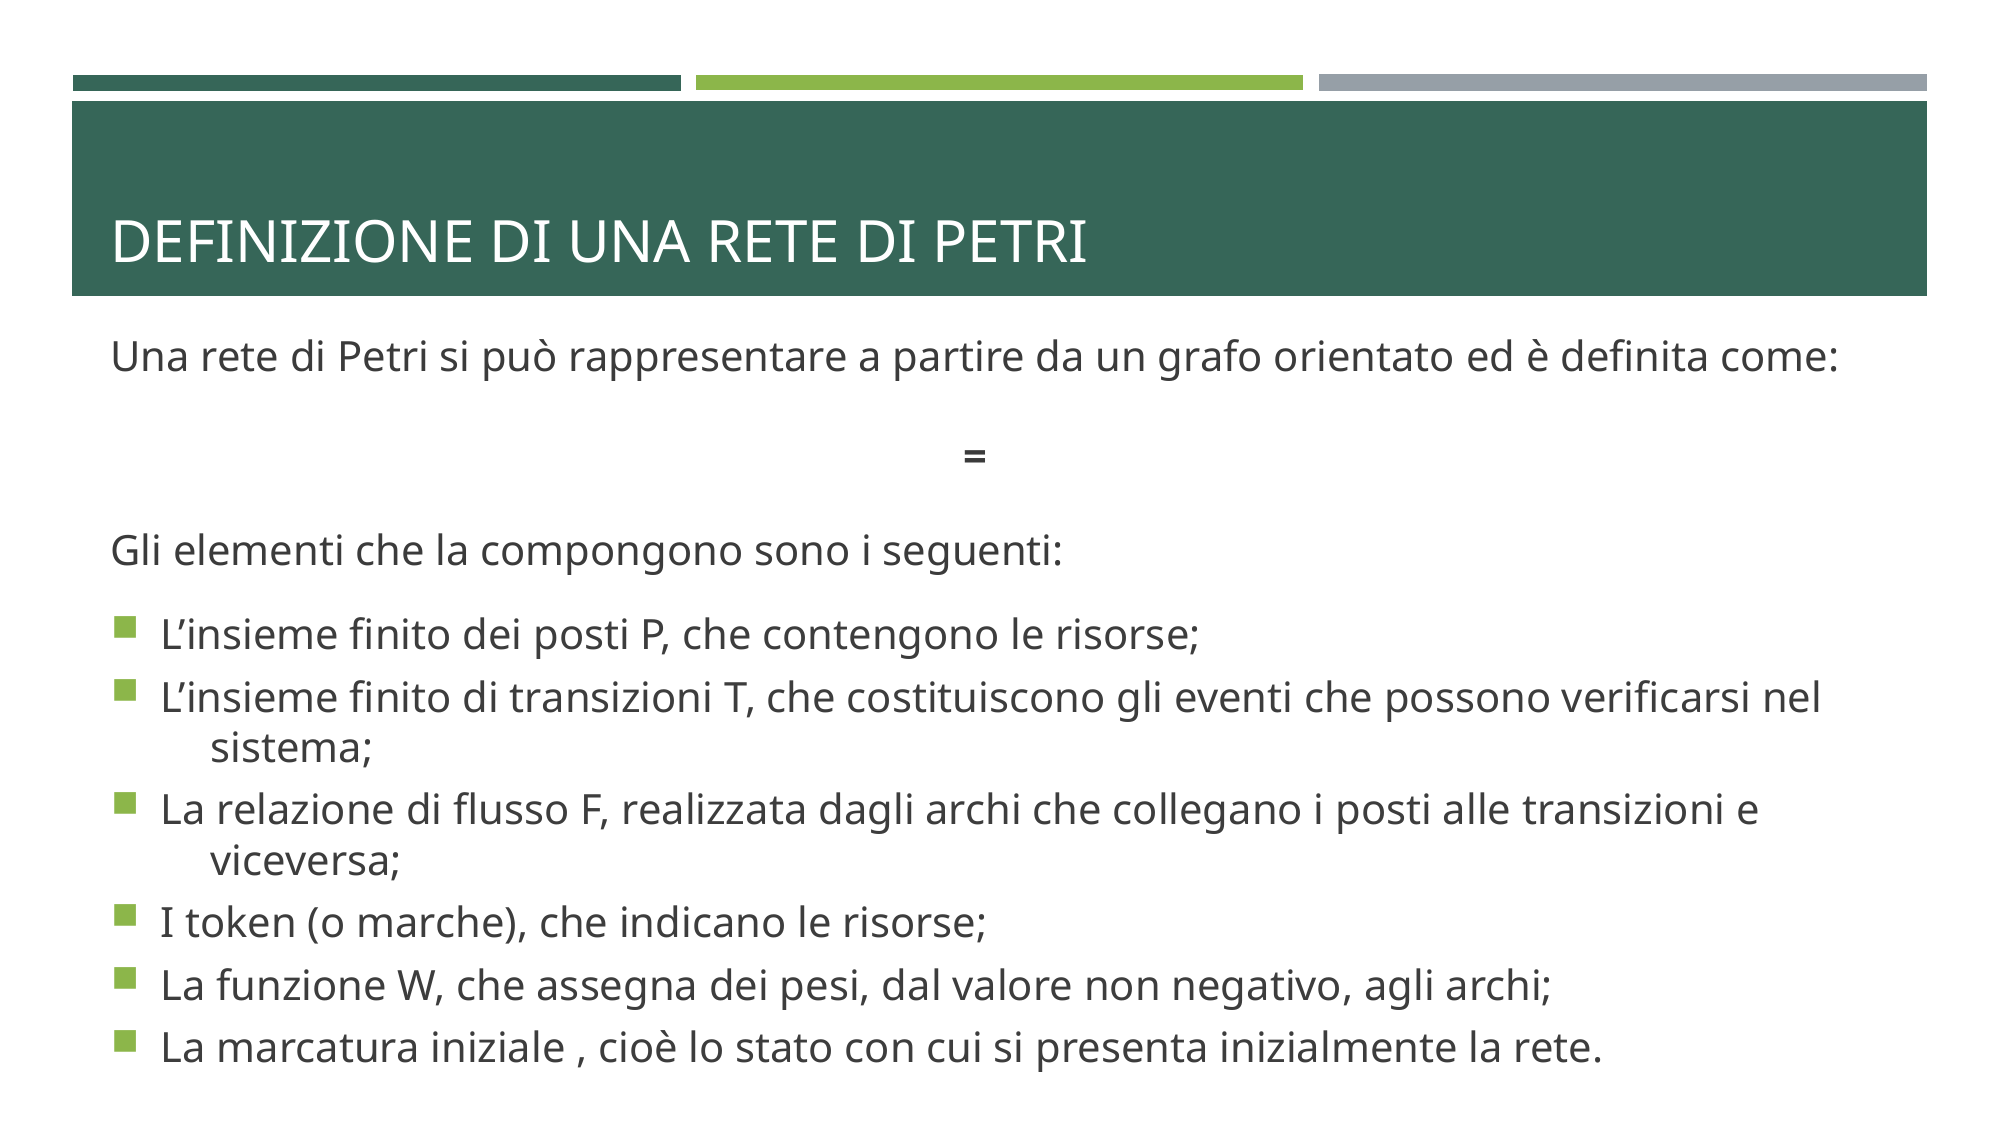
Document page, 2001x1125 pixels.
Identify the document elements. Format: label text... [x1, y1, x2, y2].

list L’insieme finito dei posti P, che contengono le risorse; L’insieme finito di transizioni T, che costituiscono gli eventi che possono verificarsi nel sistema; La relazione di flusso F, realizzata dagli archi che collegano i posti alle transizioni e viceversa; I token (o marche), che indicano le risorse; La funzione W, che assegna dei pesi, dal valore non negativo, agli archi; La marcatura iniziale , cioè lo stato con cui si presenta inizialmente la rete. [95, 589, 1905, 1090]
text_box Gli elementi che la compongono sono i seguenti: [95, 516, 1905, 582]
title definizione di una rete di petri [95, 115, 1905, 282]
text_box Una rete di Petri si può rappresentare a partire da un grafo orientato ed è definita come: = [95, 321, 1905, 489]
